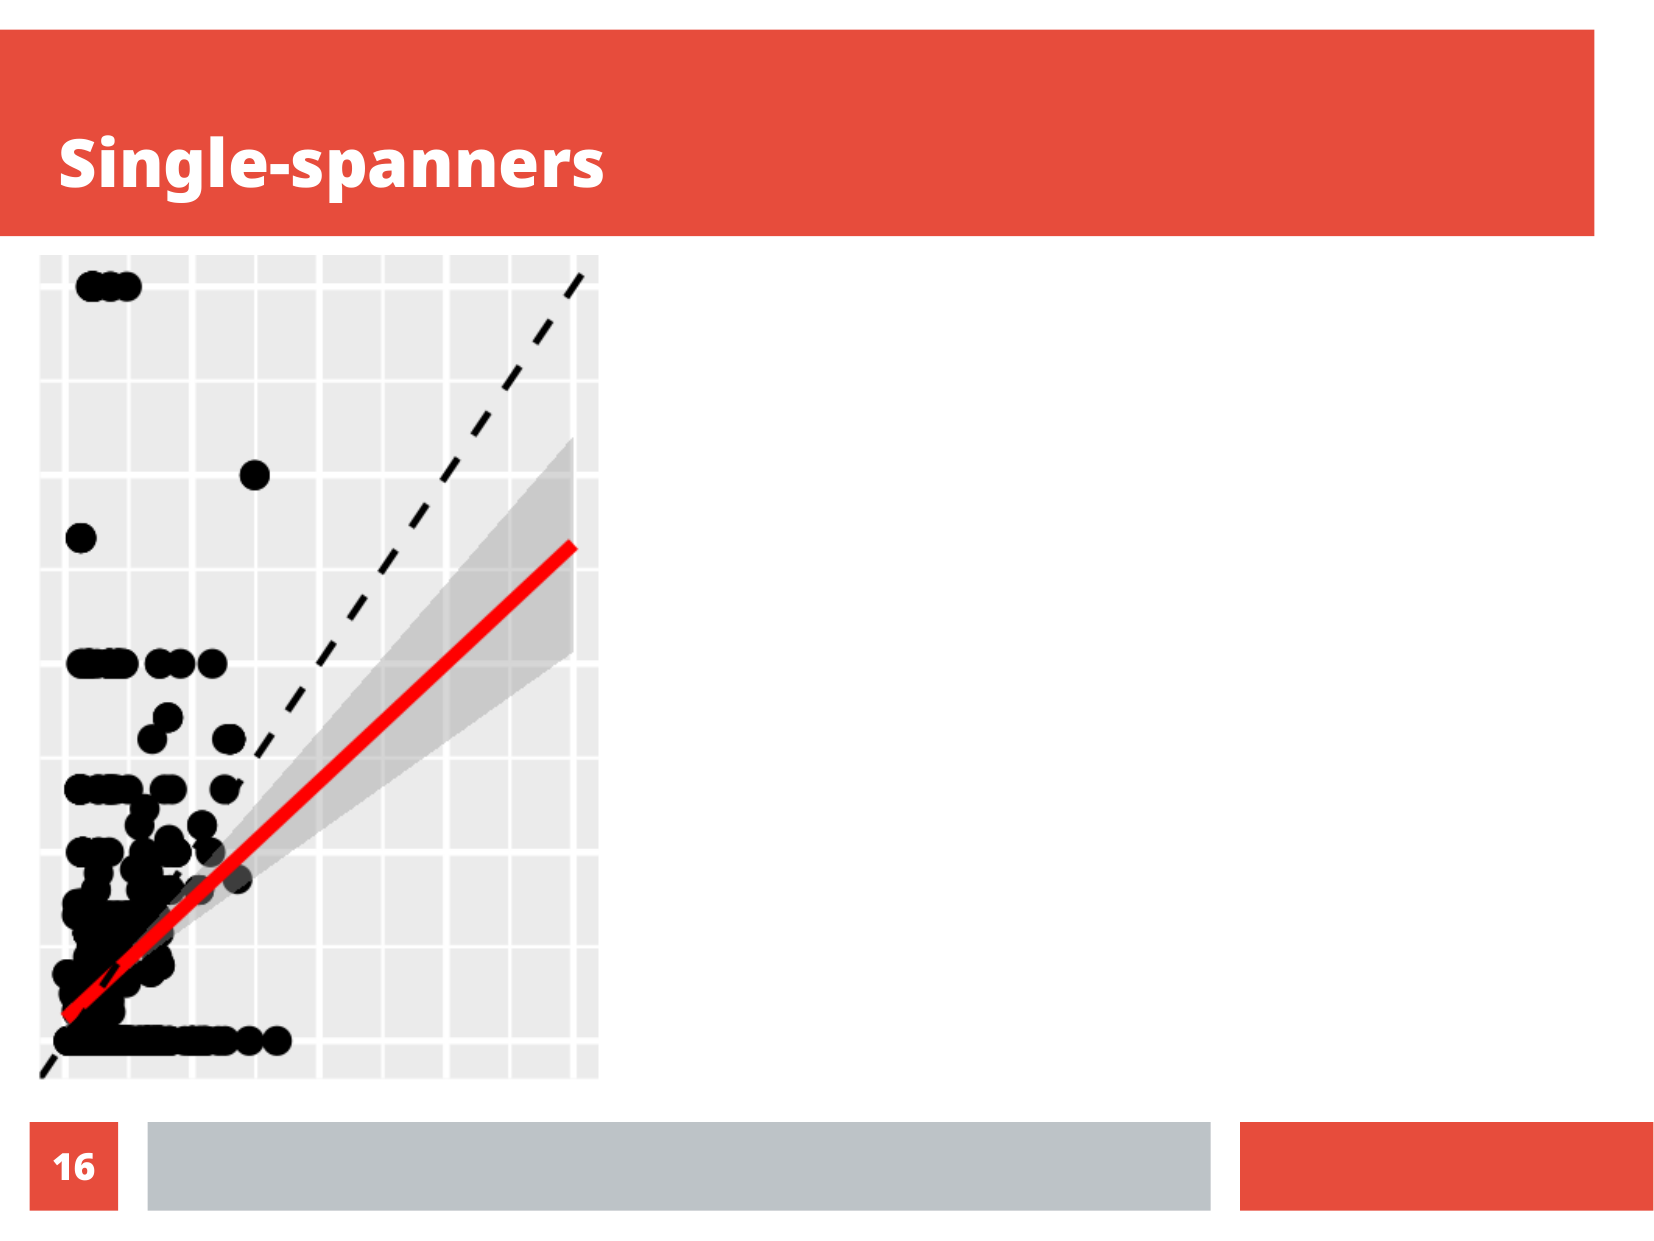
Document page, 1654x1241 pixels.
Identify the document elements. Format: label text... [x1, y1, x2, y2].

title Single-spanners [59, 59, 1595, 207]
picture [30, 255, 616, 1091]
